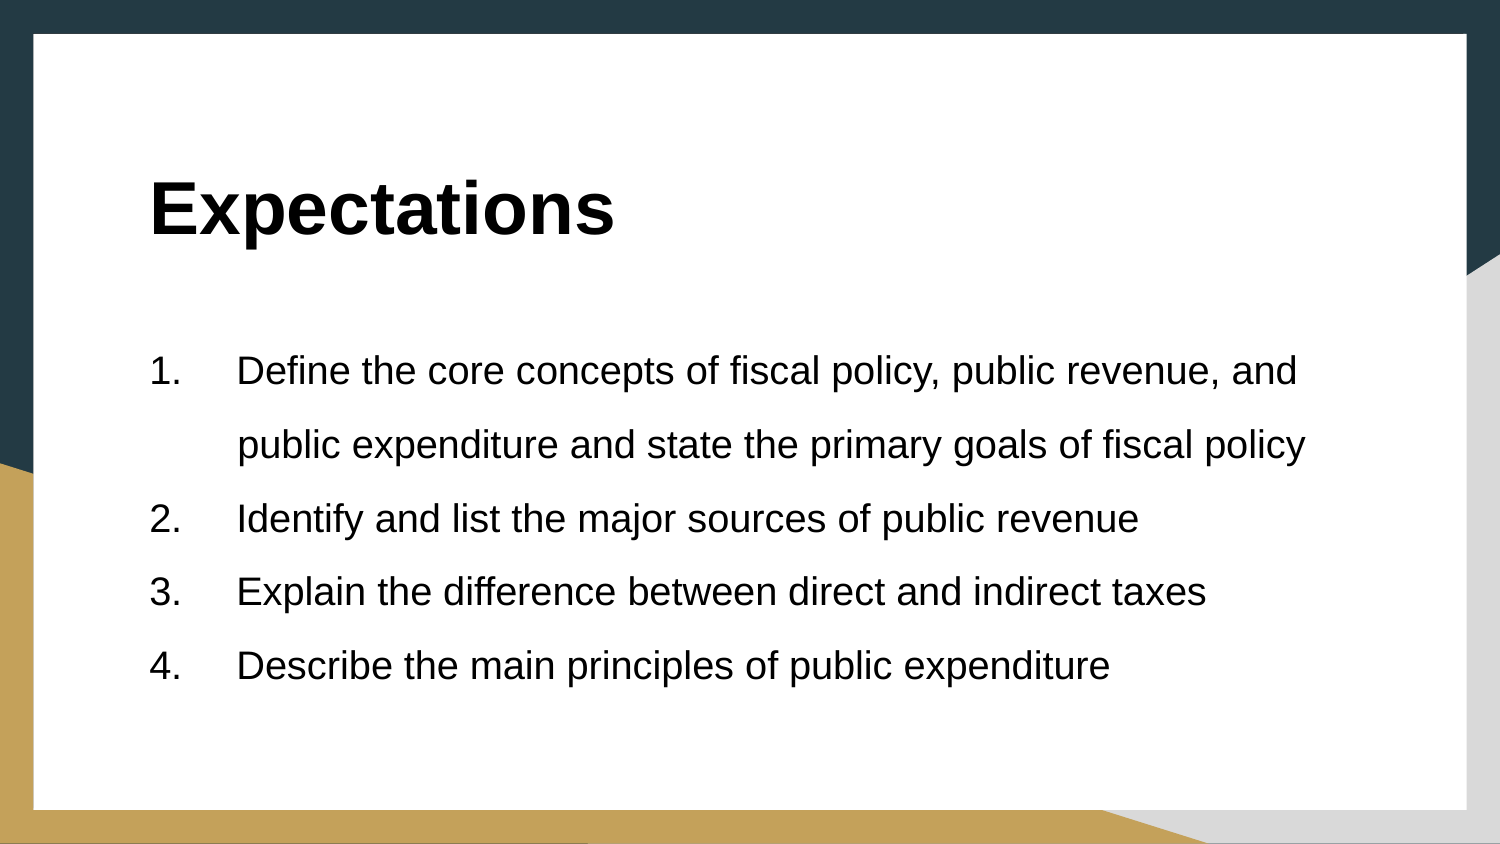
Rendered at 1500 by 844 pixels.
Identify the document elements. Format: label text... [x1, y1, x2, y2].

list 1. Define the core concepts of fiscal policy, public revenue, and public expenditure and state the primary goals of fiscal policy 2. Identify and list the major sources of public revenue 3. Explain the difference between direct and indirect taxes 4. Describe the main principles of public expenditure [134, 326, 1366, 729]
title Expectations [134, 138, 1366, 296]
